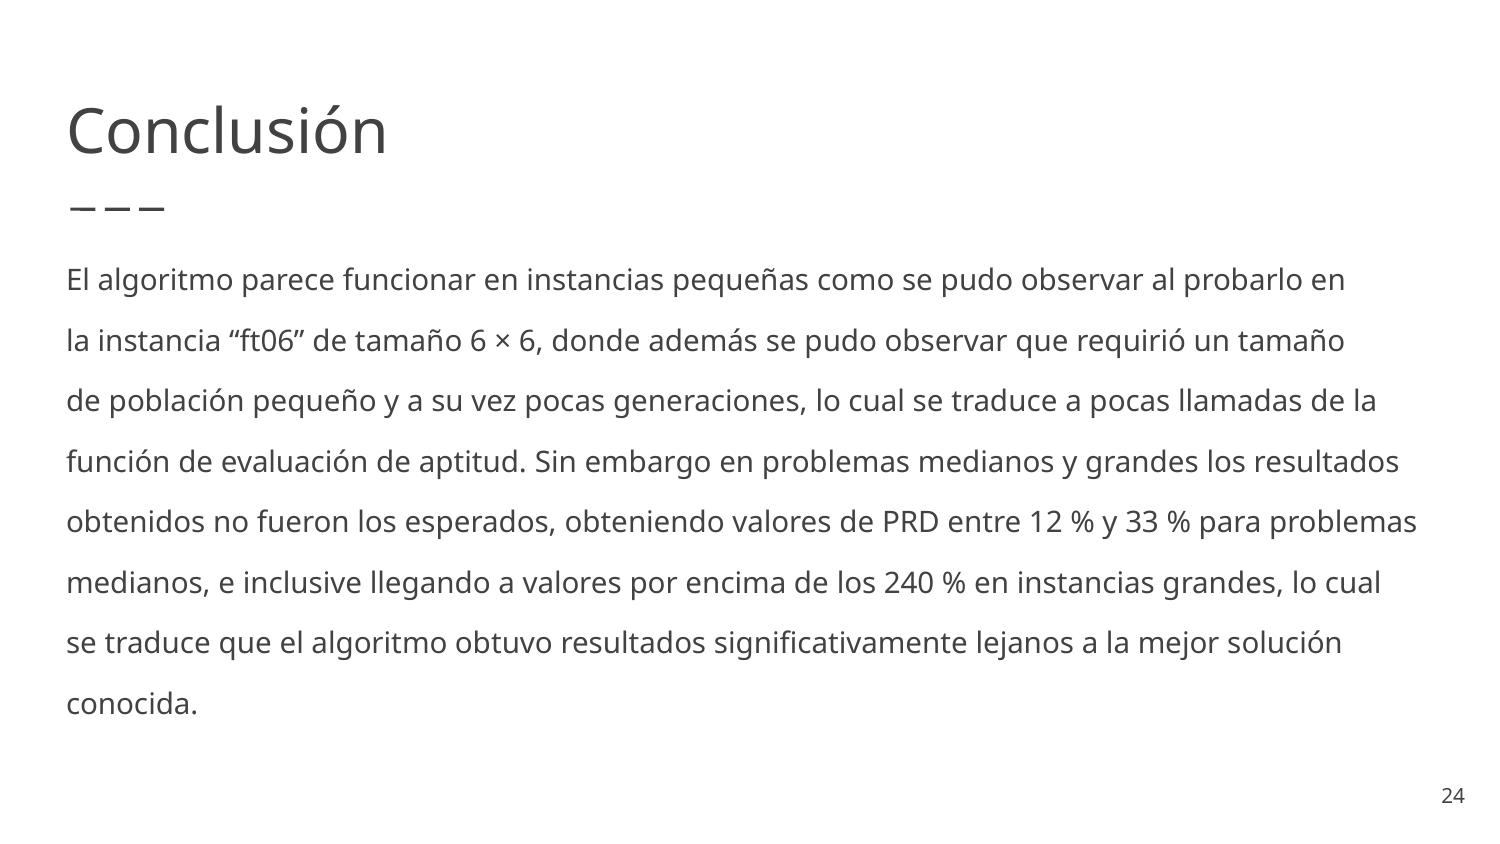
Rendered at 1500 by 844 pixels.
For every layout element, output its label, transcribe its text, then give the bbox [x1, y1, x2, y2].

title Conclusión [51, 61, 1449, 182]
list El algoritmo parece funcionar en instancias pequeñas como se pudo observar al probarlo en la instancia “ft06” de tamaño 6 × 6, donde además se pudo observar que requirió un tamaño de población pequeño y a su vez pocas generaciones, lo cual se traduce a pocas llamadas de la función de evaluación de aptitud. Sin embargo en problemas medianos y grandes los resultados obtenidos no fueron los esperados, obteniendo valores de PRD entre 12 % y 33 % para problemas medianos, e inclusive llegando a valores por encima de los 240 % en instancias grandes, lo cual se traduce que el algoritmo obtuvo resultados significativamente lejanos a la mejor solución conocida. [51, 240, 1449, 750]
slide_number <number> [1389, 764, 1480, 830]
